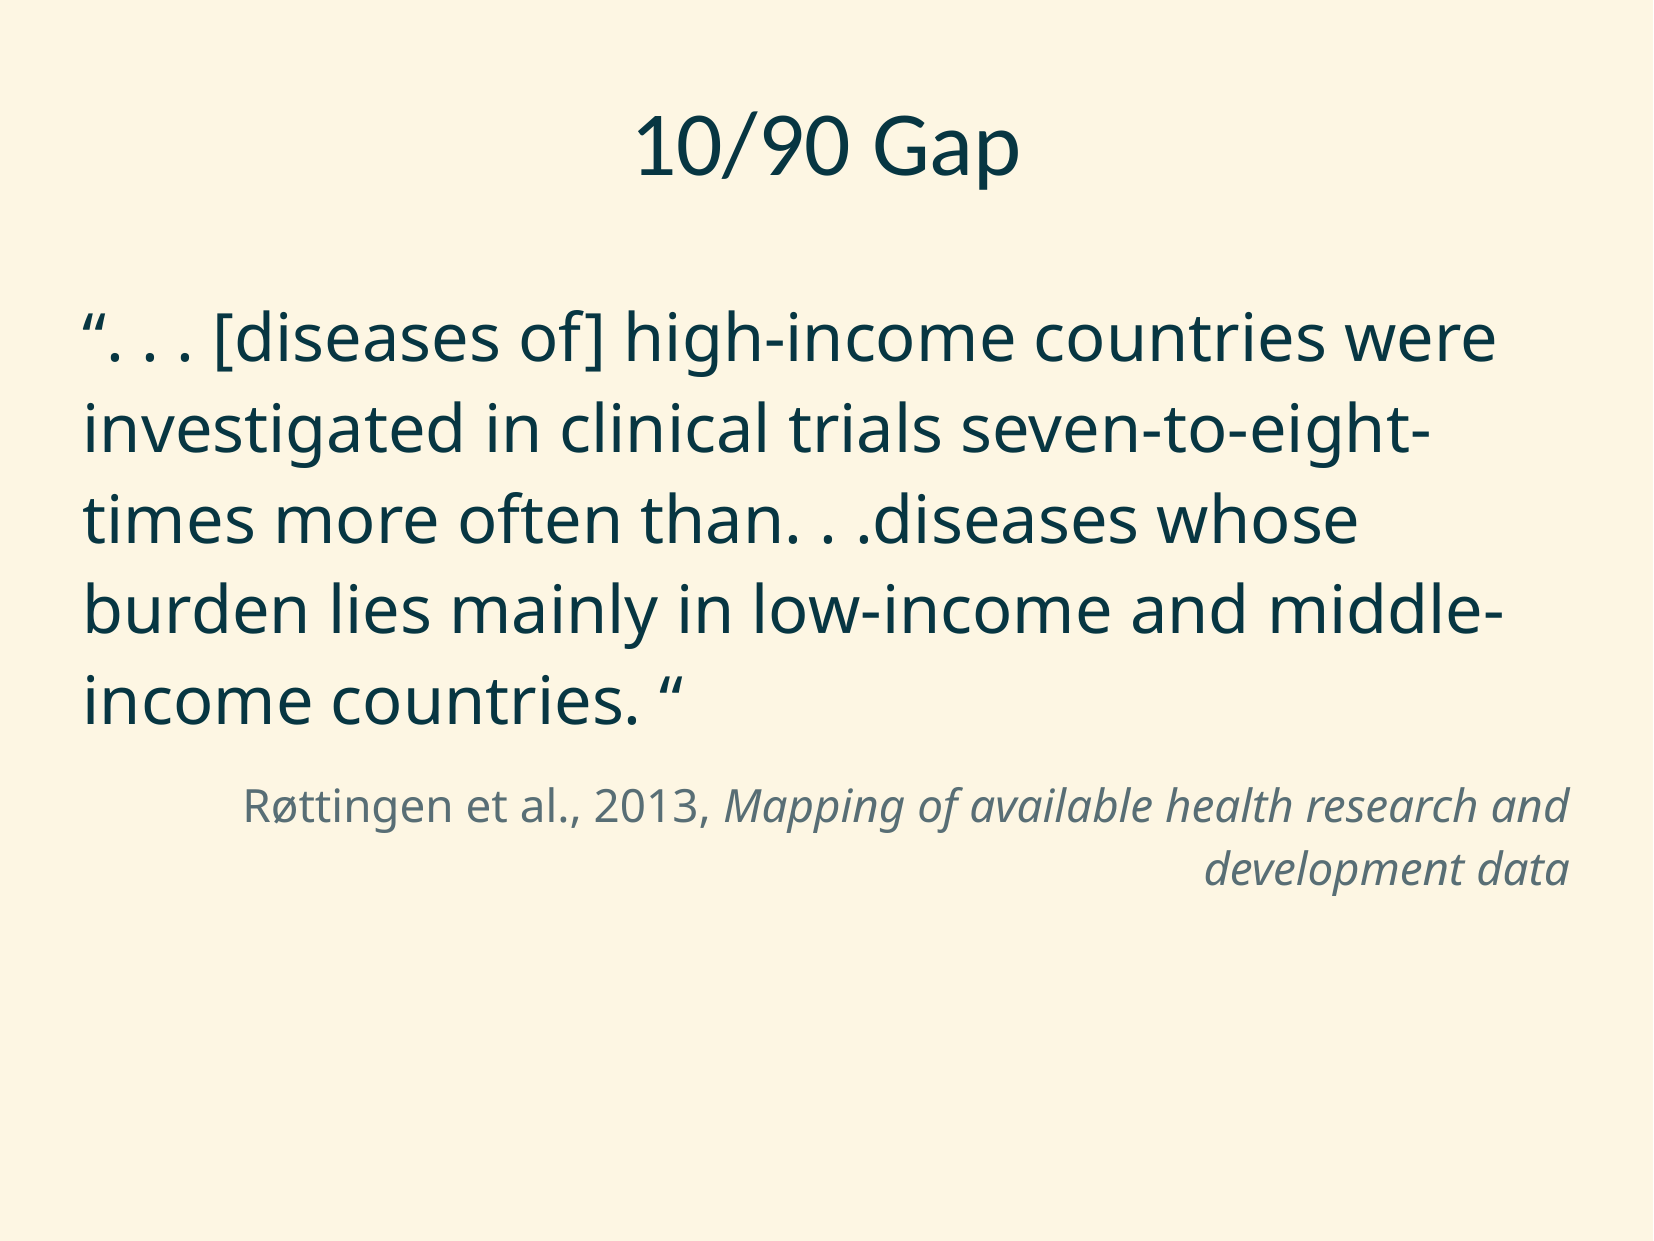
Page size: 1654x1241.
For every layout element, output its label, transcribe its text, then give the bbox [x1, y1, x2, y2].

title 10/90 Gap [82, 49, 1571, 257]
list “. . . [diseases of] high-income countries were investigated in clinical trials seven-to-eight-times more often than. . .diseases whose burden lies mainly in low-income and middle-income countries. “ Røttingen et al., 2013, Mapping of available health research and development data [82, 290, 1571, 1010]
